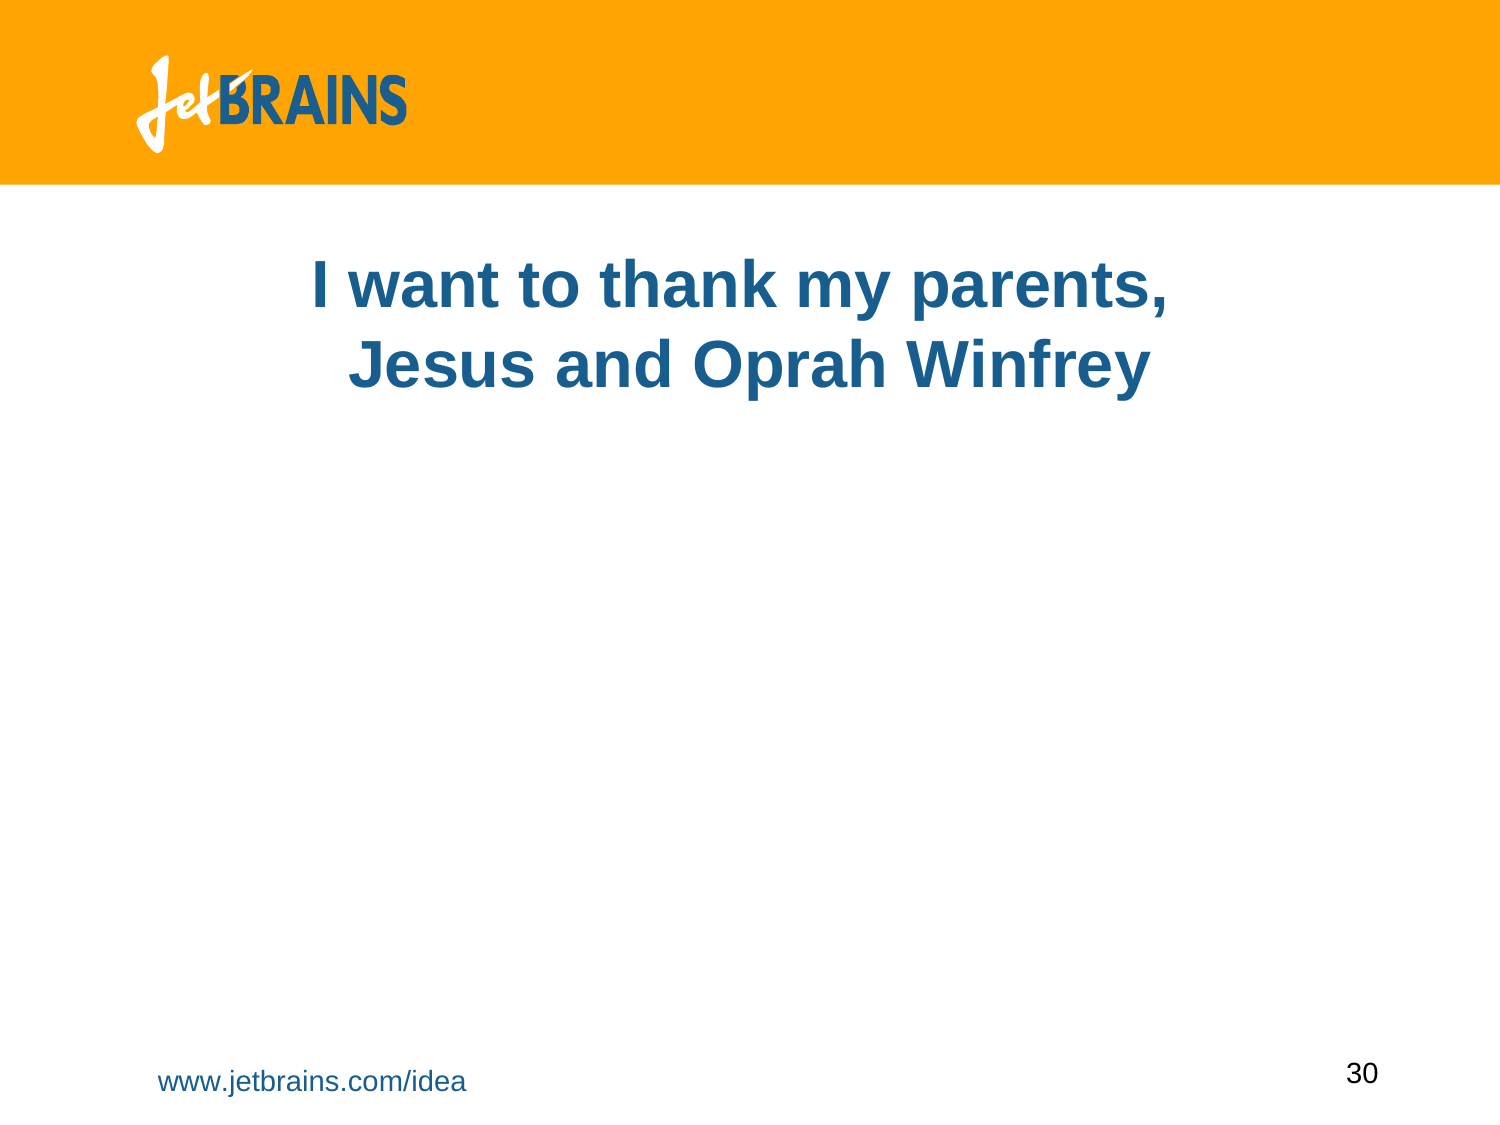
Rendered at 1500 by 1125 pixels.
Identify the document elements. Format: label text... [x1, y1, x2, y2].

title I want to thank my parents, Jesus and Oprah Winfrey [83, 232, 1417, 409]
